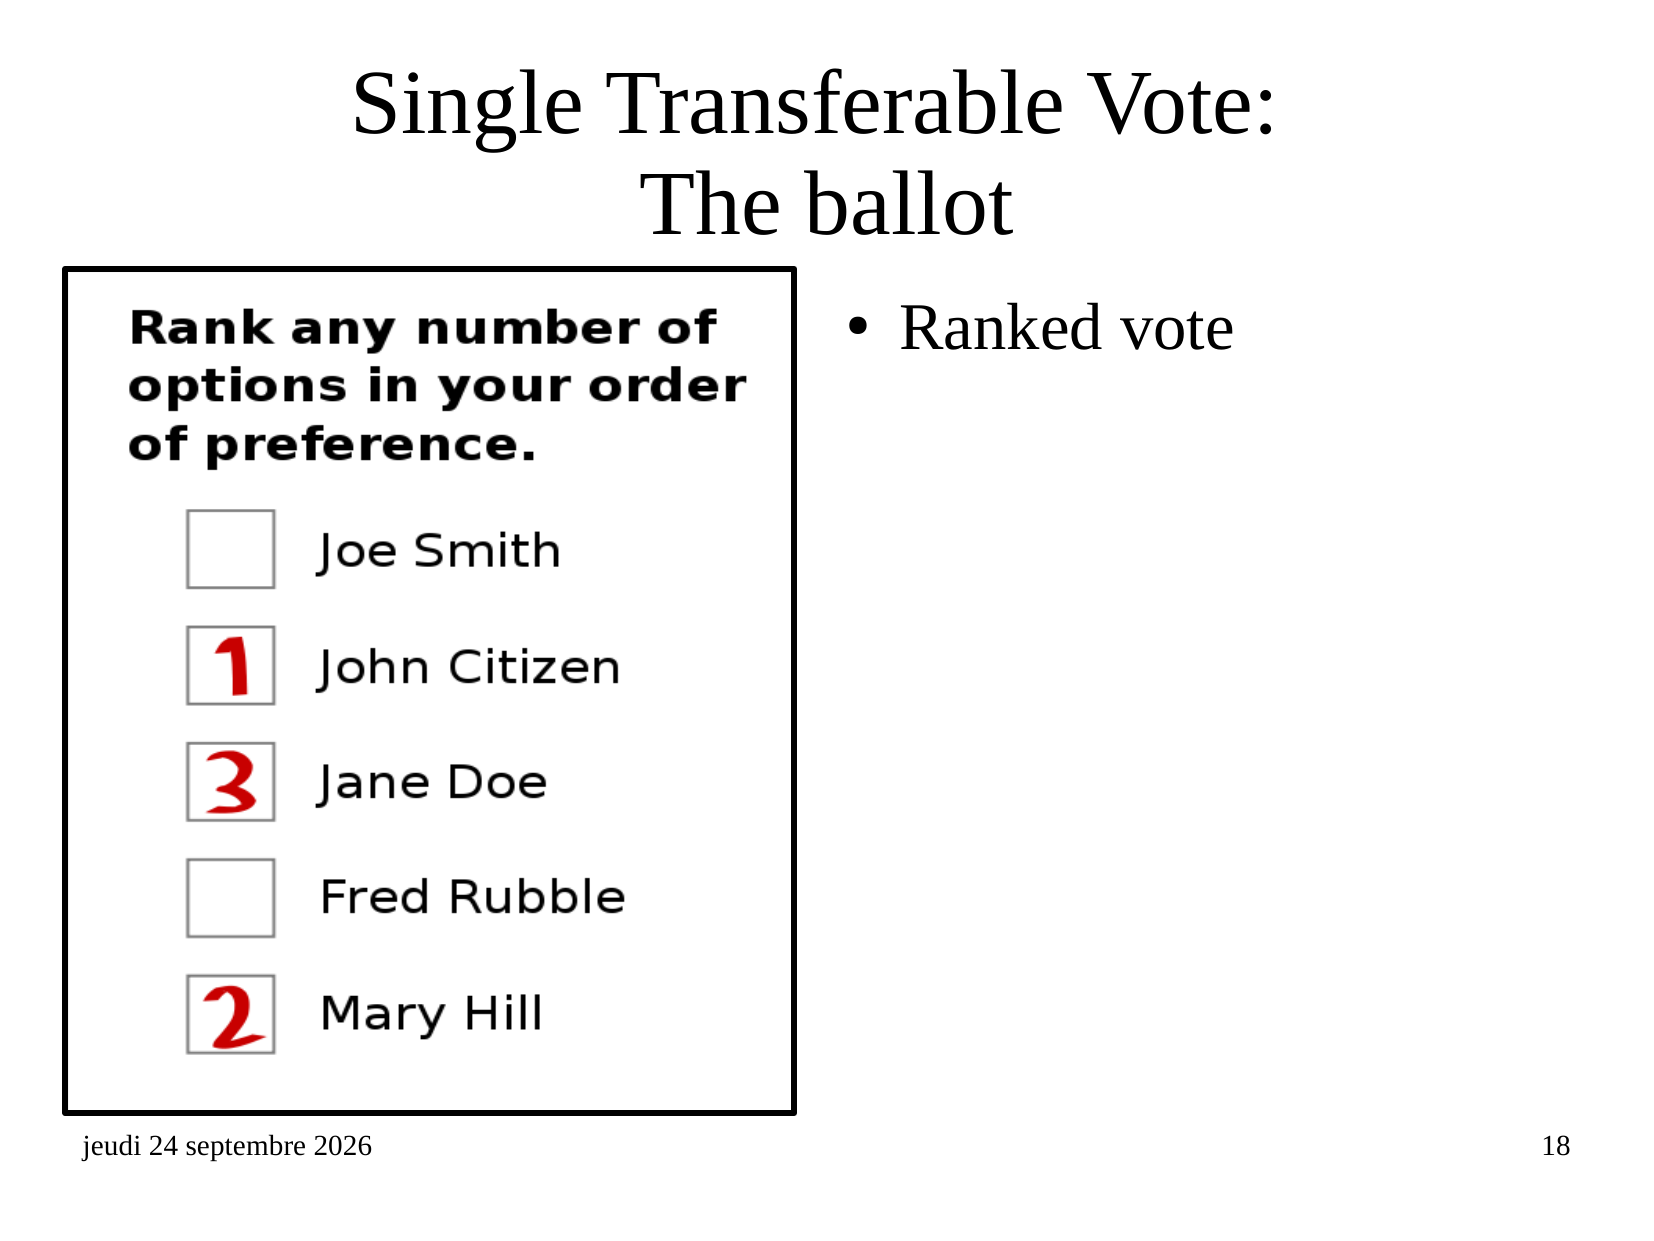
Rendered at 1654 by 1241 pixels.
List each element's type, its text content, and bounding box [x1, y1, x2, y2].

picture [67, 271, 792, 1111]
list Ranked vote [828, 290, 1539, 1010]
title Single Transferable Vote: The ballot [82, 49, 1571, 257]
